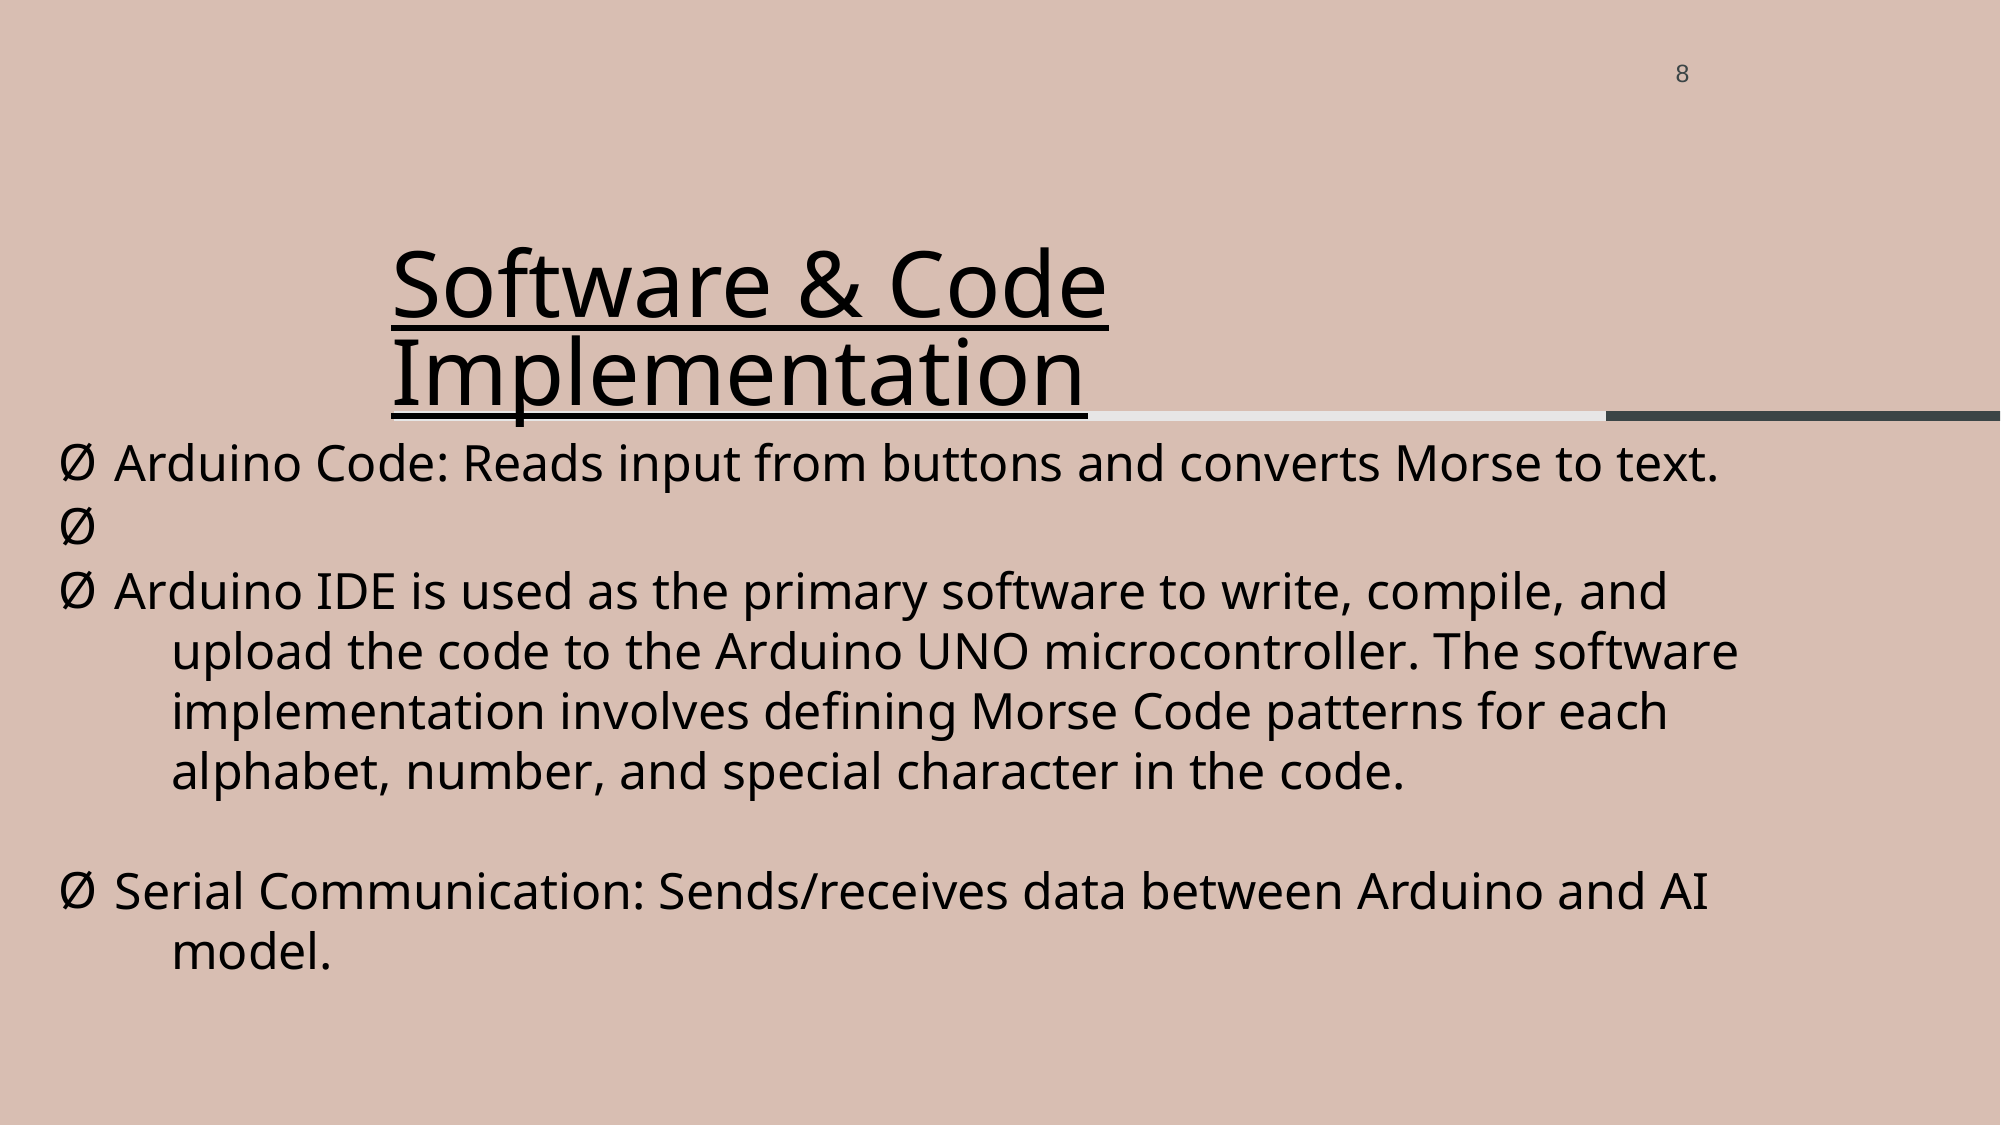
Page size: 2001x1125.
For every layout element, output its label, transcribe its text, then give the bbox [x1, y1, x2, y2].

text_box Arduino Code: Reads input from buttons and converts Morse to text. Arduino IDE is used as the primary software to write, compile, and upload the code to the Arduino UNO microcontroller. The software implementation involves defining Morse Code patterns for each alphabet, number, and special character in the code. Serial Communication: Sends/receives data between Arduino and AI model. [43, 363, 1848, 1065]
text_box [1660, 49, 1936, 95]
title Software & Code Implementation [66, 141, 1607, 363]
